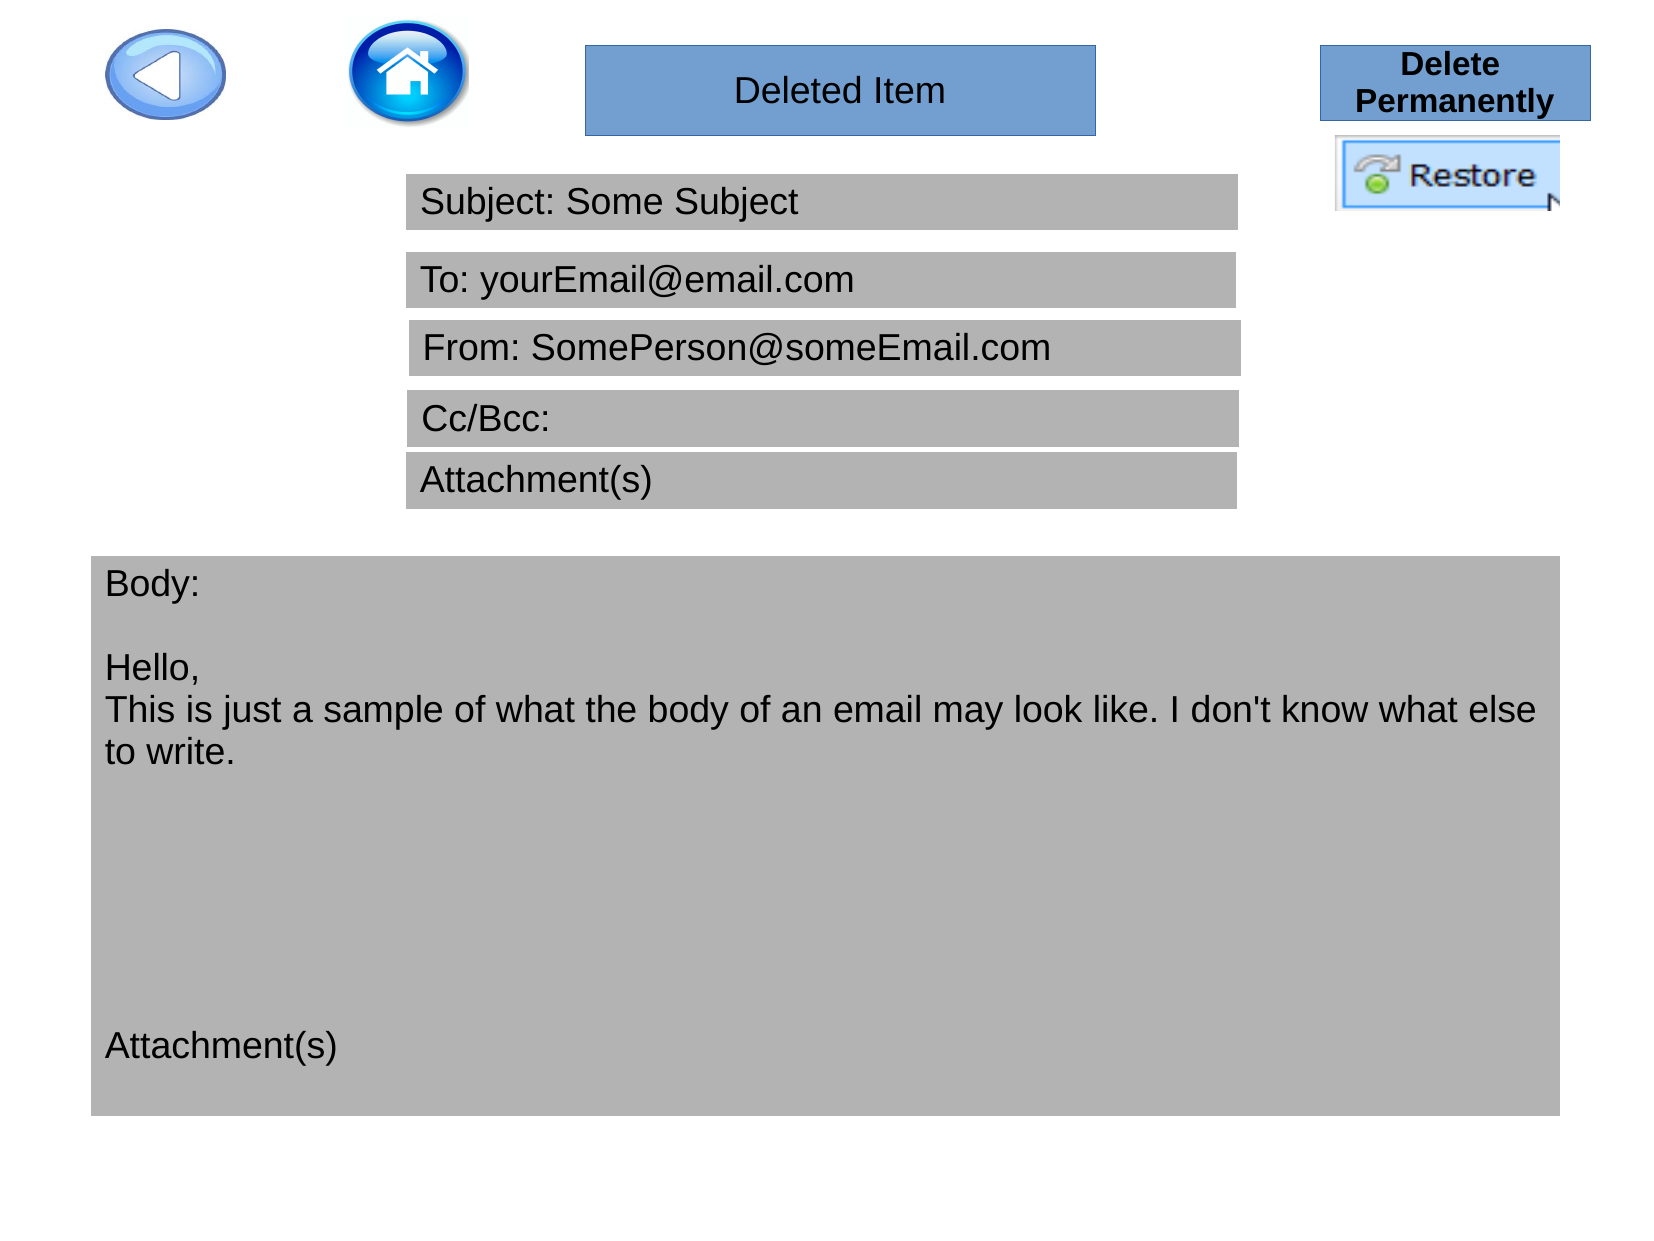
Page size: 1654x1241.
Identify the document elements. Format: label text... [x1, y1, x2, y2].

text_box Delete Permanently [1320, 45, 1591, 121]
table_header Body: Hello, This is just a sample of what the body of an email may look like. I don't know what else to write. Attachment(s) [91, 556, 1560, 1116]
table_header Cc/Bcc: [407, 390, 1239, 447]
picture [105, 29, 226, 121]
table_header To: yourEmail@email.com [406, 252, 1236, 308]
picture [345, 14, 469, 128]
picture [1334, 135, 1561, 211]
table_header Attachment(s) [406, 452, 1237, 509]
text_box Deleted Item [585, 45, 1096, 136]
table_header From: SomePerson@someEmail.com [409, 320, 1241, 376]
table_header Subject: Some Subject [406, 174, 1238, 230]
